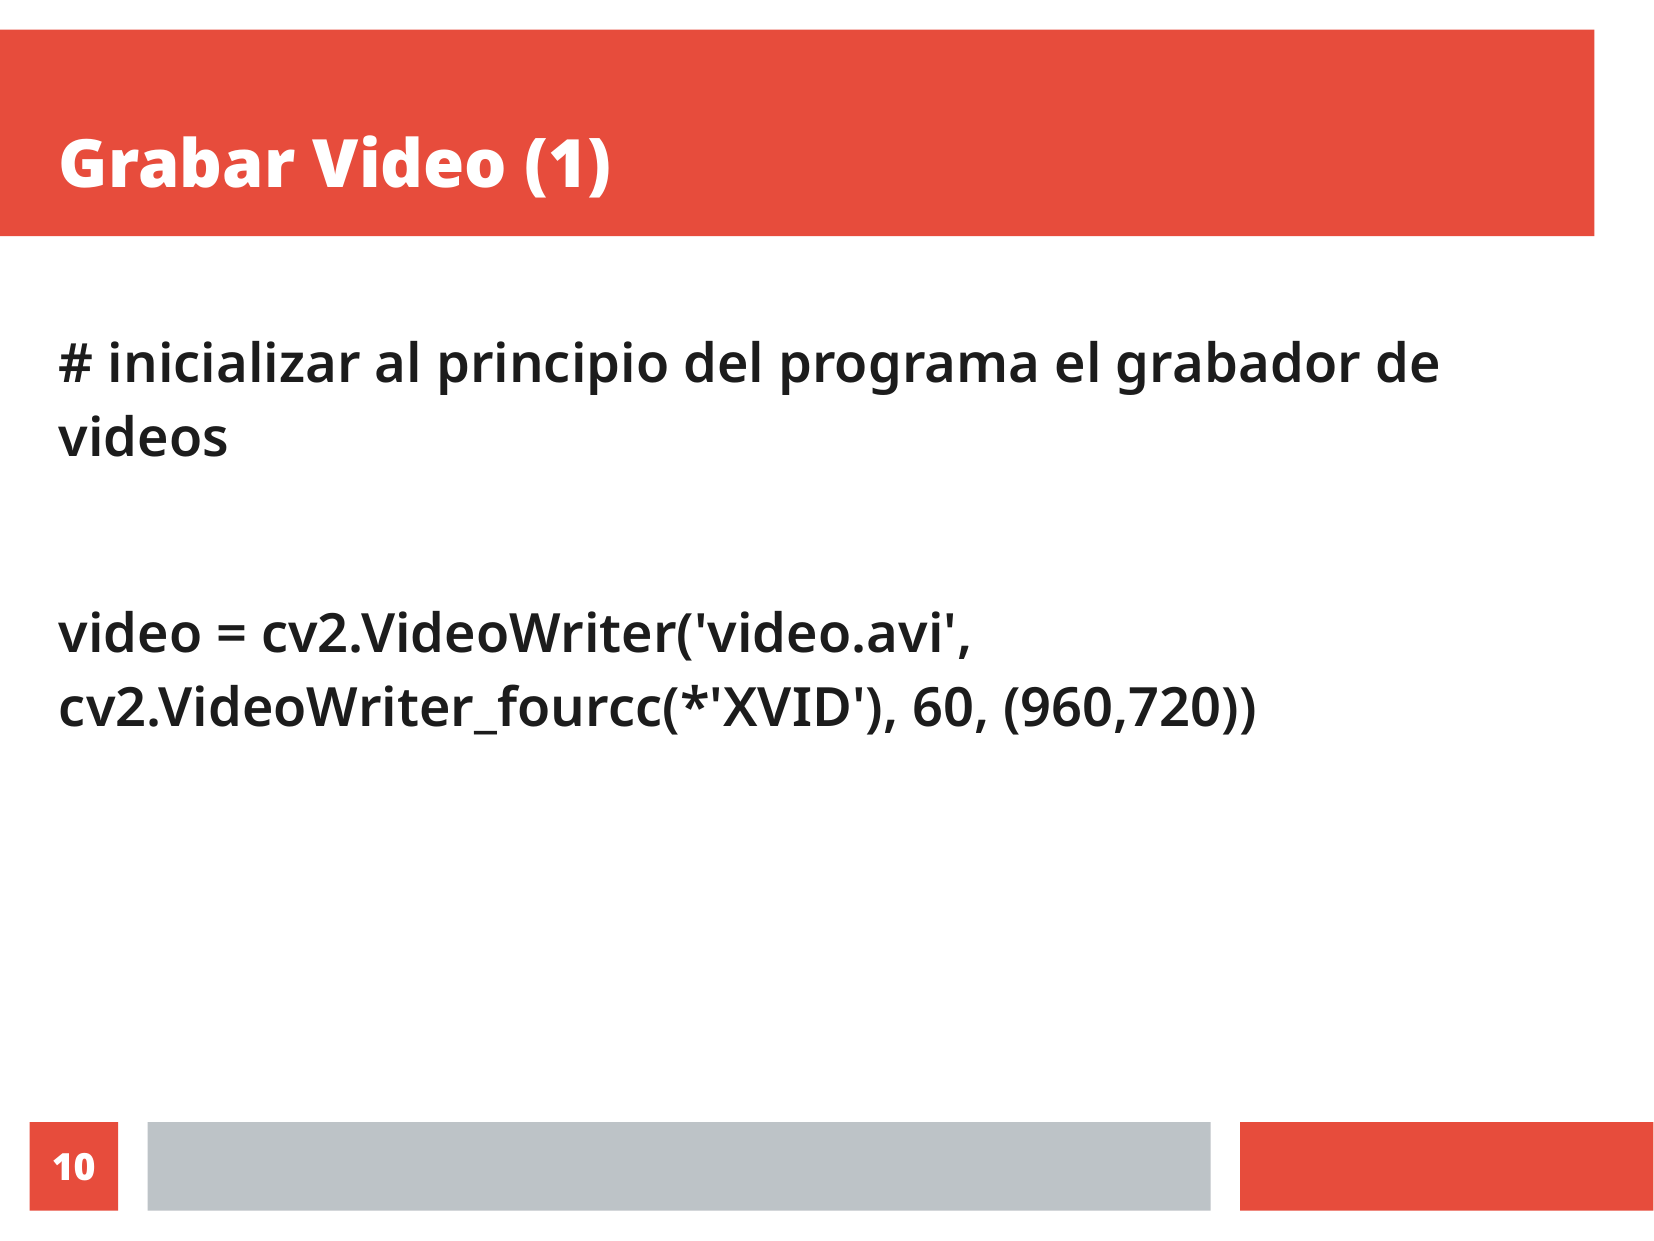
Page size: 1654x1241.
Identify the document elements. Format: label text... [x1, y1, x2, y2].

list # inicializar al principio del programa el grabador de videos video = cv2.VideoWriter('video.avi', cv2.VideoWriter_fourcc(*'XVID'), 60, (960,720)) [59, 324, 1565, 1093]
title Grabar Video (1) [59, 59, 1595, 207]
